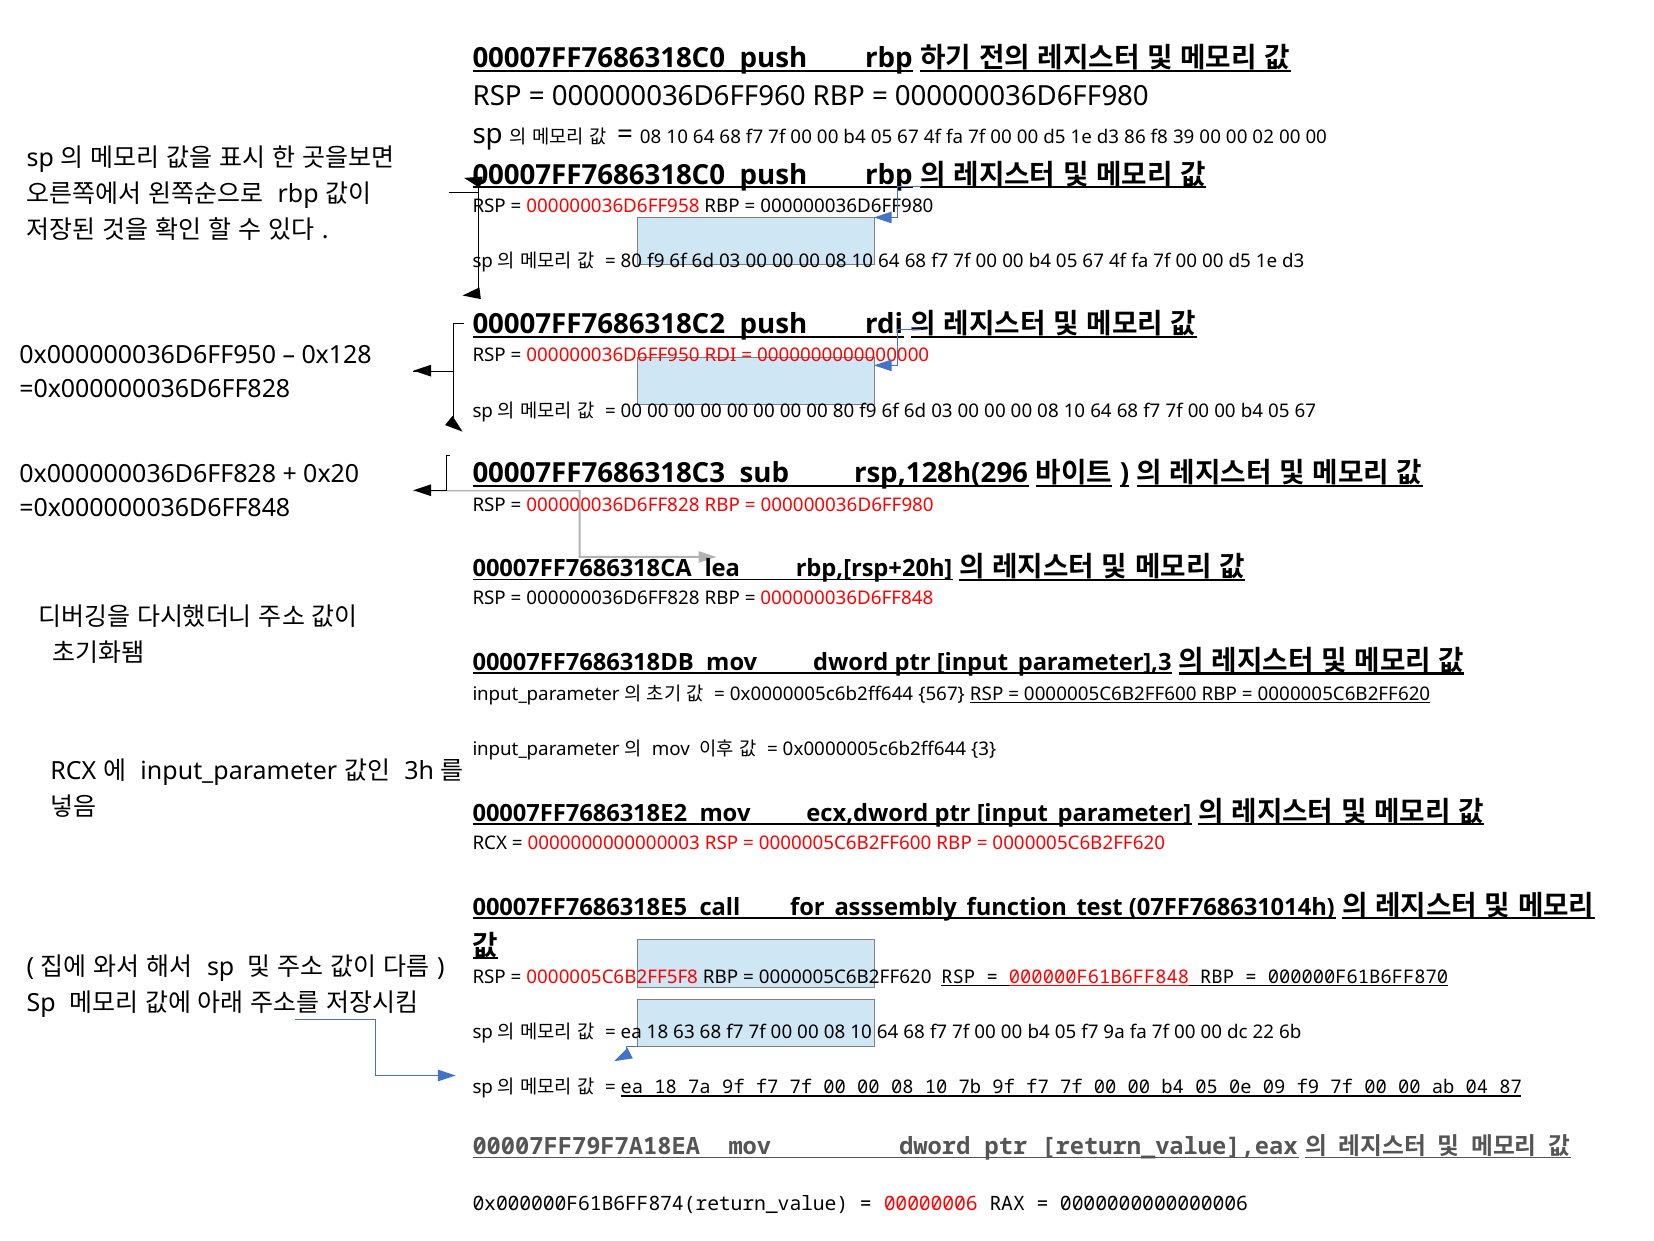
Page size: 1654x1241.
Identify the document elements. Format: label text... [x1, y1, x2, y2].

text_box sp의 메모리 값을 표시 한 곳을보면 오른쪽에서 왼쪽순으로 rbp값이 저장된 것을 확인 할 수 있다. [11, 129, 449, 244]
text_box RCX에 input_parameter값인 3h를 넣음 [35, 743, 453, 824]
text_box 0x000000036D6FF950 – 0x128 =0x000000036D6FF828 [4, 329, 414, 402]
text_box 0x000000036D6FF828 + 0x20 =0x000000036D6FF848 [4, 448, 414, 522]
text_box 디버깅을 다시했더니 주소 값이 초기화됌 [23, 589, 407, 670]
text_box (집에 와서 해서 sp 및 주소 값이 다름) Sp 메모리 값에 아래 주소를 저장시킴 [11, 939, 477, 1020]
list 00007FF7686318C0 push rbp하기 전의 레지스터 및 메모리 값 RSP = 000000036D6FF960 RBP = 000000036D6FF980 sp의 메모리 값 = 08 10 64 68 f7 7f 00 00 b4 05 67 4f fa 7f 00 00 d5 1e d3 86 f8 39 00 00 02 00 00 00007FF7686318C0 push rbp의 레지스터 및 메모리 값 RSP = 000000036D6FF958 RBP = 000000036D6FF980 sp의 메모리 값 = 80 f9 6f 6d 03 00 00 00 08 10 64 68 f7 7f 00 00 b4 05 67 4f fa 7f 00 00 d5 1e d3 00007FF7686318C2 push rdi의 레지스터 및 메모리 값 RSP = 000000036D6FF950 RDI = 0000000000000000 sp의 메모리 값 = 00 00 00 00 00 00 00 00 80 f9 6f 6d 03 00 00 00 08 10 64 68 f7 7f 00 00 b4 05 67 00007FF7686318C3 sub rsp,128h(296바이트)의 레지스터 및 메모리 값 RSP = 000000036D6FF828 RBP = 000000036D6FF980 00007FF7686318CA lea rbp,[rsp+20h]의 레지스터 및 메모리 값 RSP = 000000036D6FF828 RBP = 000000036D6FF848 00007FF7686318DB mov dword ptr [input_parameter],3의 레지스터 및 메모리 값 input_parameter의 초기 값 = 0x0000005c6b2ff644 {567} RSP = 0000005C6B2FF600 RBP = 0000005C6B2FF620 input_parameter의 mov 이후 값 = 0x0000005c6b2ff644 {3} 00007FF7686318E2 mov ecx,dword ptr [input_parameter]의 레지스터 및 메모리 값 RCX = 0000000000000003 RSP = 0000005C6B2FF600 RBP = 0000005C6B2FF620 00007FF7686318E5 call for_asssembly_function_test (07FF768631014h)의 레지스터 및 메모리 값 RSP = 0000005C6B2FF5F8 RBP = 0000005C6B2FF620 RSP = 000000F61B6FF848 RBP = 000000F61B6FF870 sp의 메모리 값 = ea 18 63 68 f7 7f 00 00 08 10 64 68 f7 7f 00 00 b4 05 f7 9a fa 7f 00 00 dc 22 6b sp의 메모리 값 = ea 18 7a 9f f7 7f 00 00 08 10 7b 9f f7 7f 00 00 b4 05 0e 09 f9 7f 00 00 ab 04 87 00007FF79F7A18EA mov dword ptr [return_value],eax의 레지스터 및 메모리 값 0x000000F61B6FF874(return_value) = 00000006 RAX = 0000000000000006 [472, 35, 1619, 1217]
